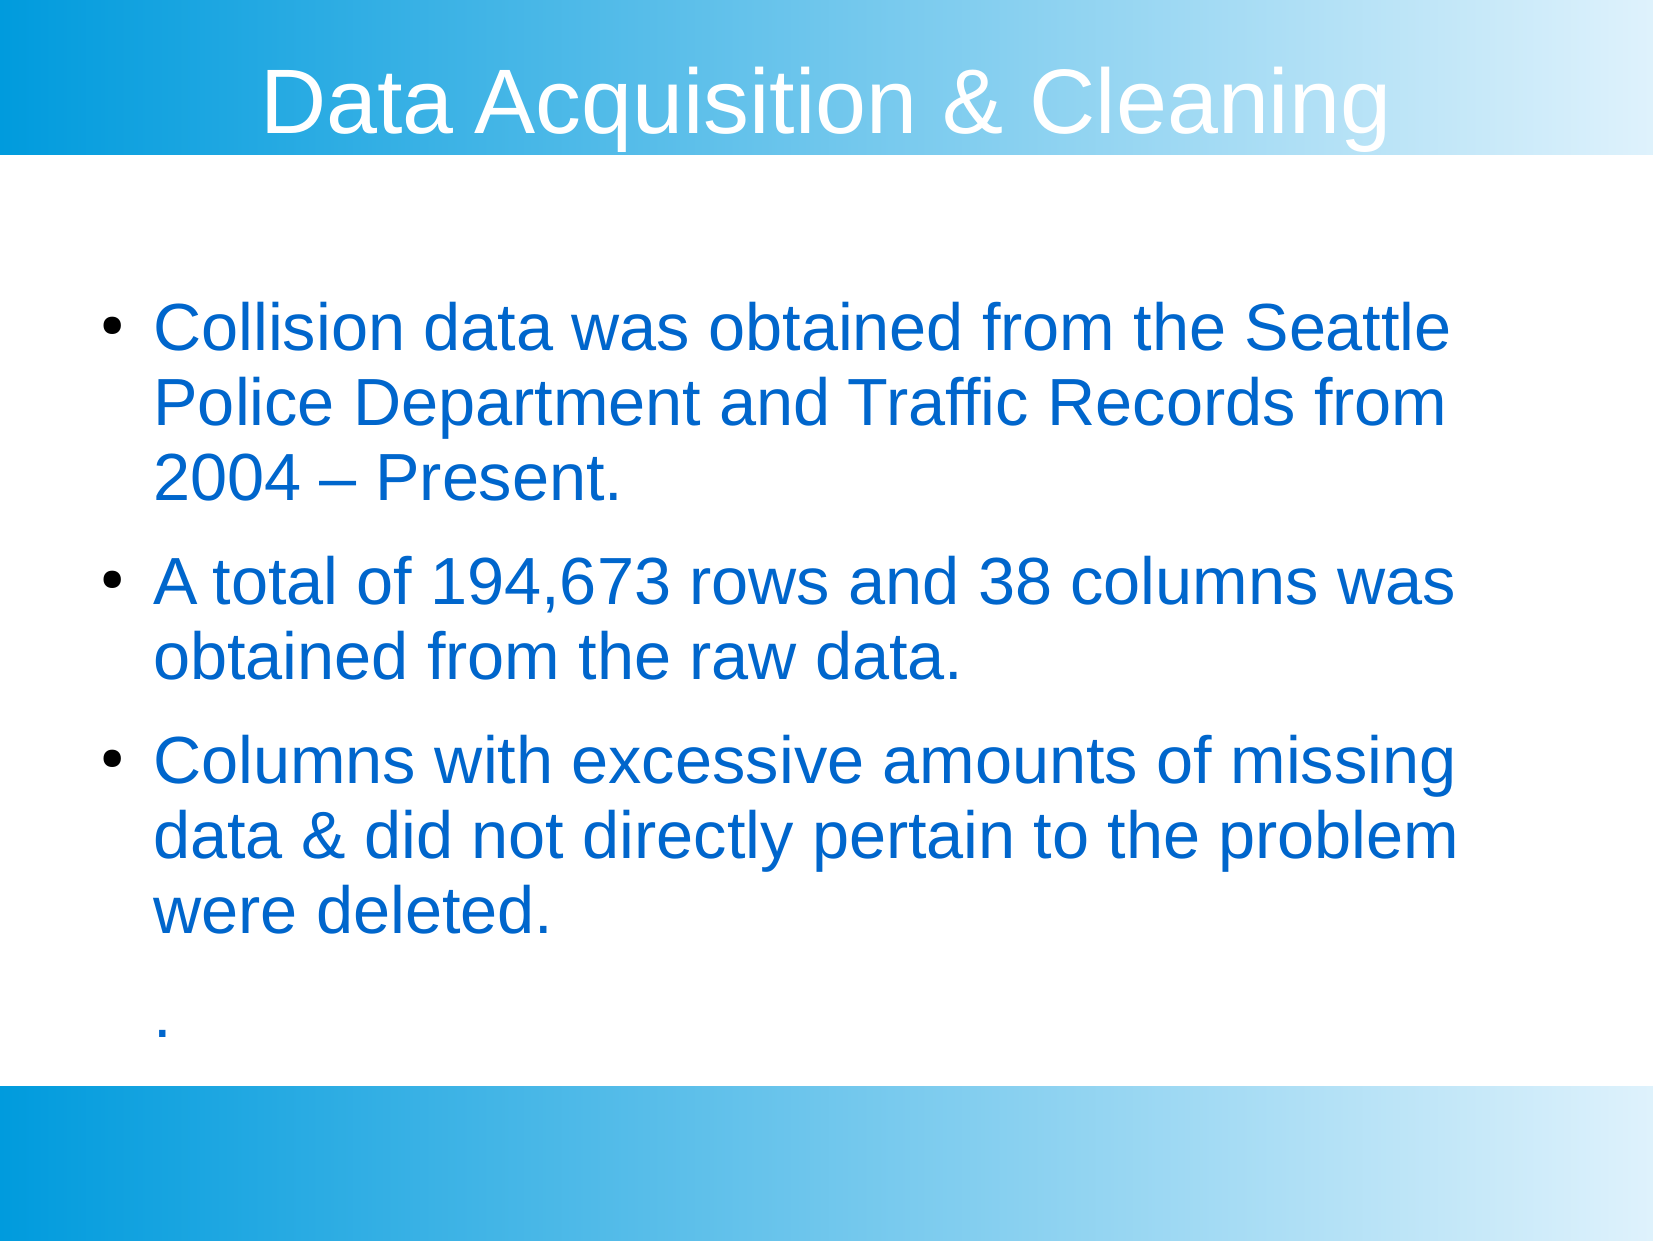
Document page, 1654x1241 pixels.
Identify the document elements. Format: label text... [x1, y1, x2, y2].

list Collision data was obtained from the Seattle Police Department and Traffic Records from 2004 – Present. A total of 194,673 rows and 38 columns was obtained from the raw data. Columns with excessive amounts of missing data & did not directly pertain to the problem were deleted. . [82, 290, 1571, 1010]
title Data Acquisition & Cleaning [82, 49, 1571, 155]
